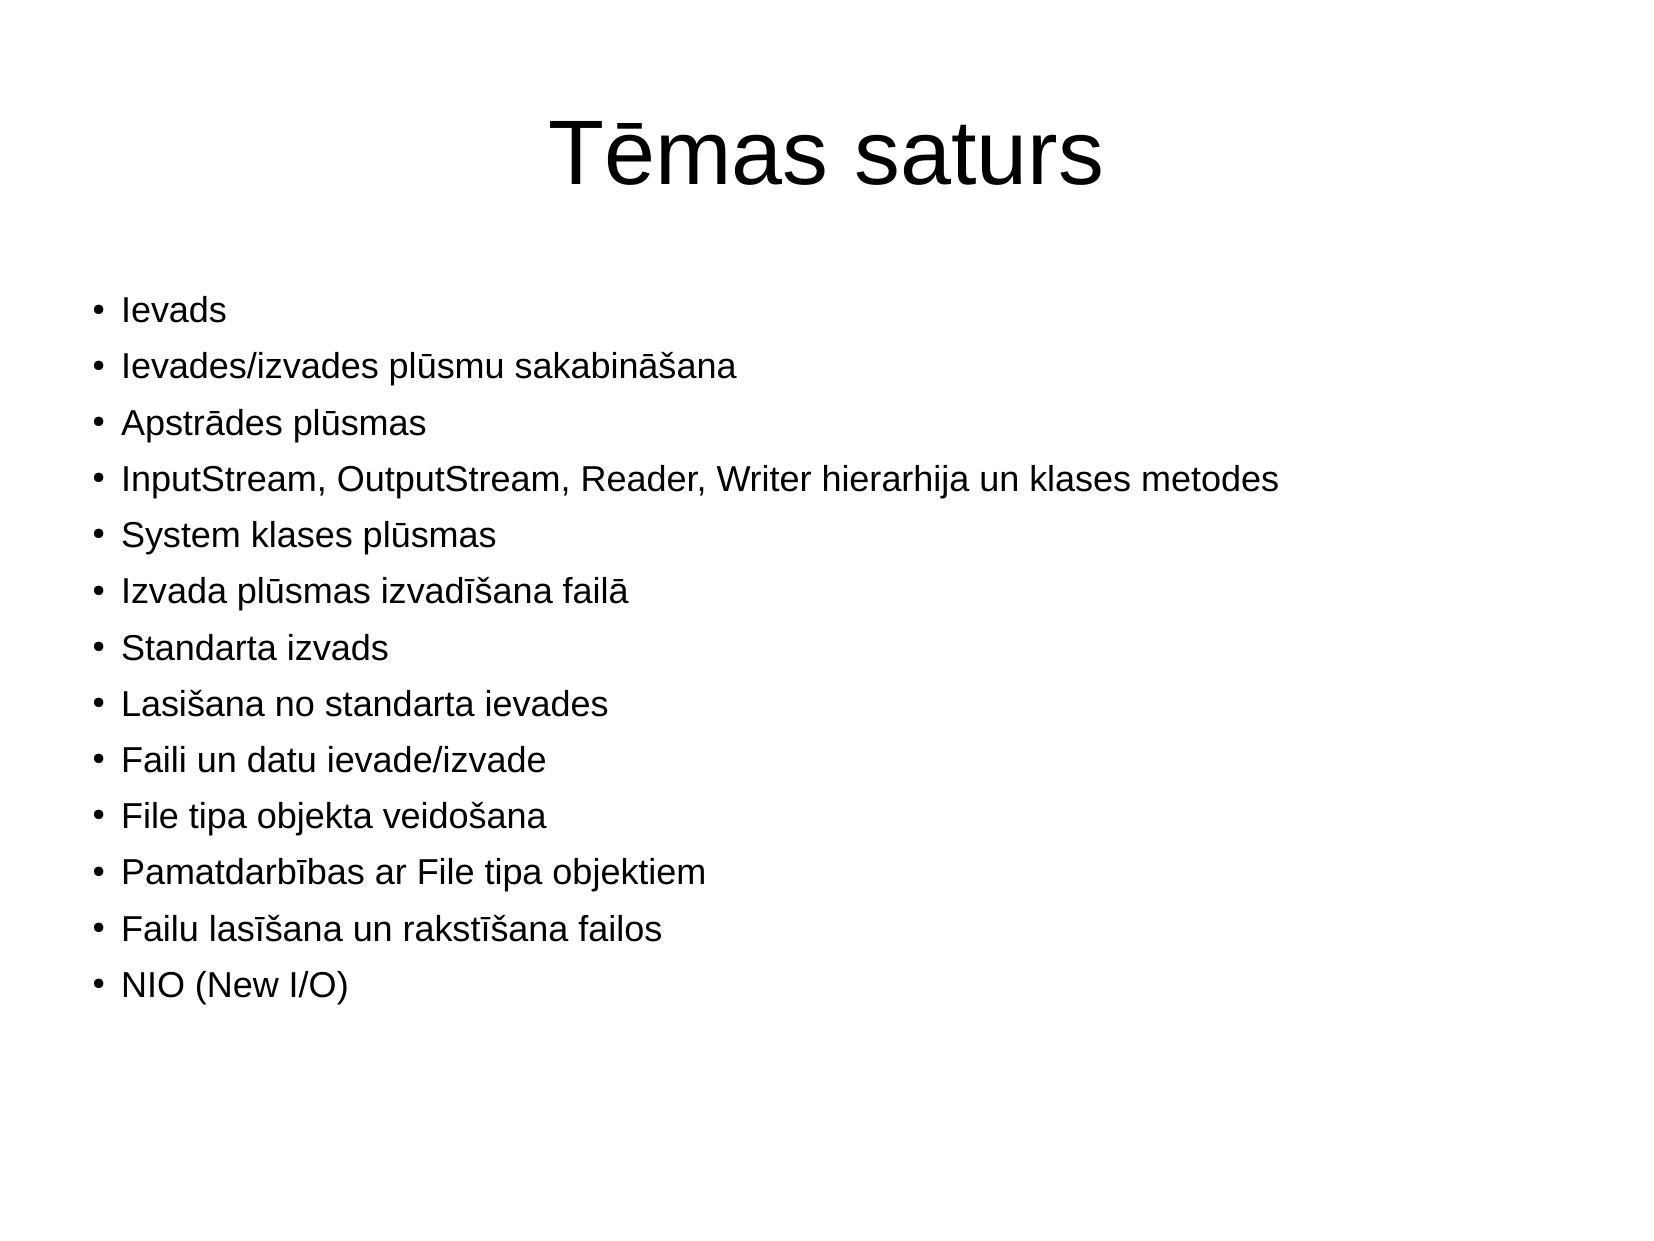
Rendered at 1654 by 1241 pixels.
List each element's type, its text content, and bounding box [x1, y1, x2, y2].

title Tēmas saturs [82, 49, 1571, 257]
list Ievads Ievades/izvades plūsmu sakabināšana Apstrādes plūsmas InputStream, OutputStream, Reader, Writer hierarhija un klases metodes System klases plūsmas Izvada plūsmas izvadīšana failā Standarta izvads Lasišana no standarta ievades Faili un datu ievade/izvade File tipa objekta veidošana Pamatdarbības ar File tipa objektiem Failu lasīšana un rakstīšana failos NIO (New I/O) [82, 290, 1538, 1010]
